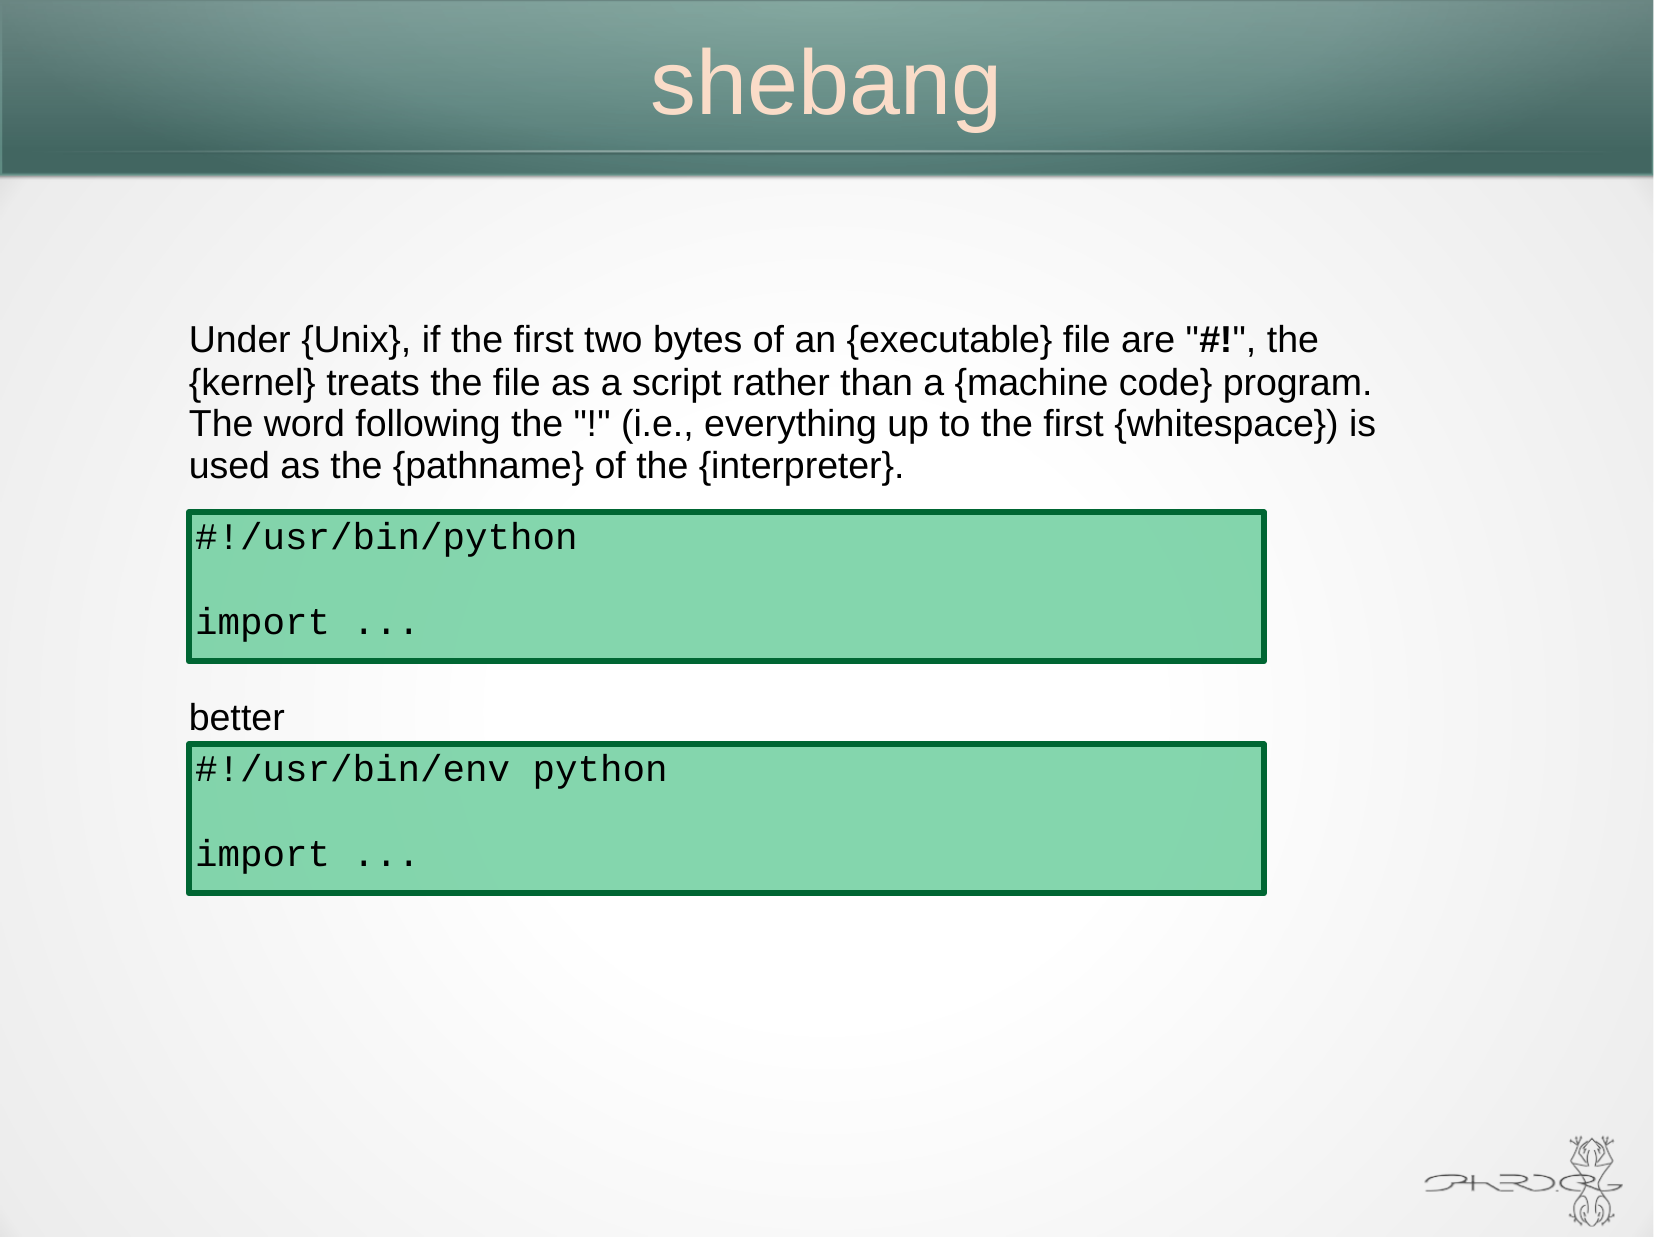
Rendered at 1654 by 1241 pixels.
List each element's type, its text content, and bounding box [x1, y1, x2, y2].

text_box Under {Unix}, if the first two bytes of an {executable} file are "#!", the {kernel} treats the file as a script rather than a {machine code} program. The word following the "!" (i.e., everything up to the first {whitespace}) is used as the {pathname} of the {interpreter}. [188, 318, 1418, 508]
text_box better [188, 696, 285, 739]
picture [0, 0, 1654, 1237]
text_box #!/usr/bin/python import ... [188, 512, 1264, 662]
text_box #!/usr/bin/env python import ... [188, 744, 1264, 894]
title shebang [82, 11, 1571, 154]
